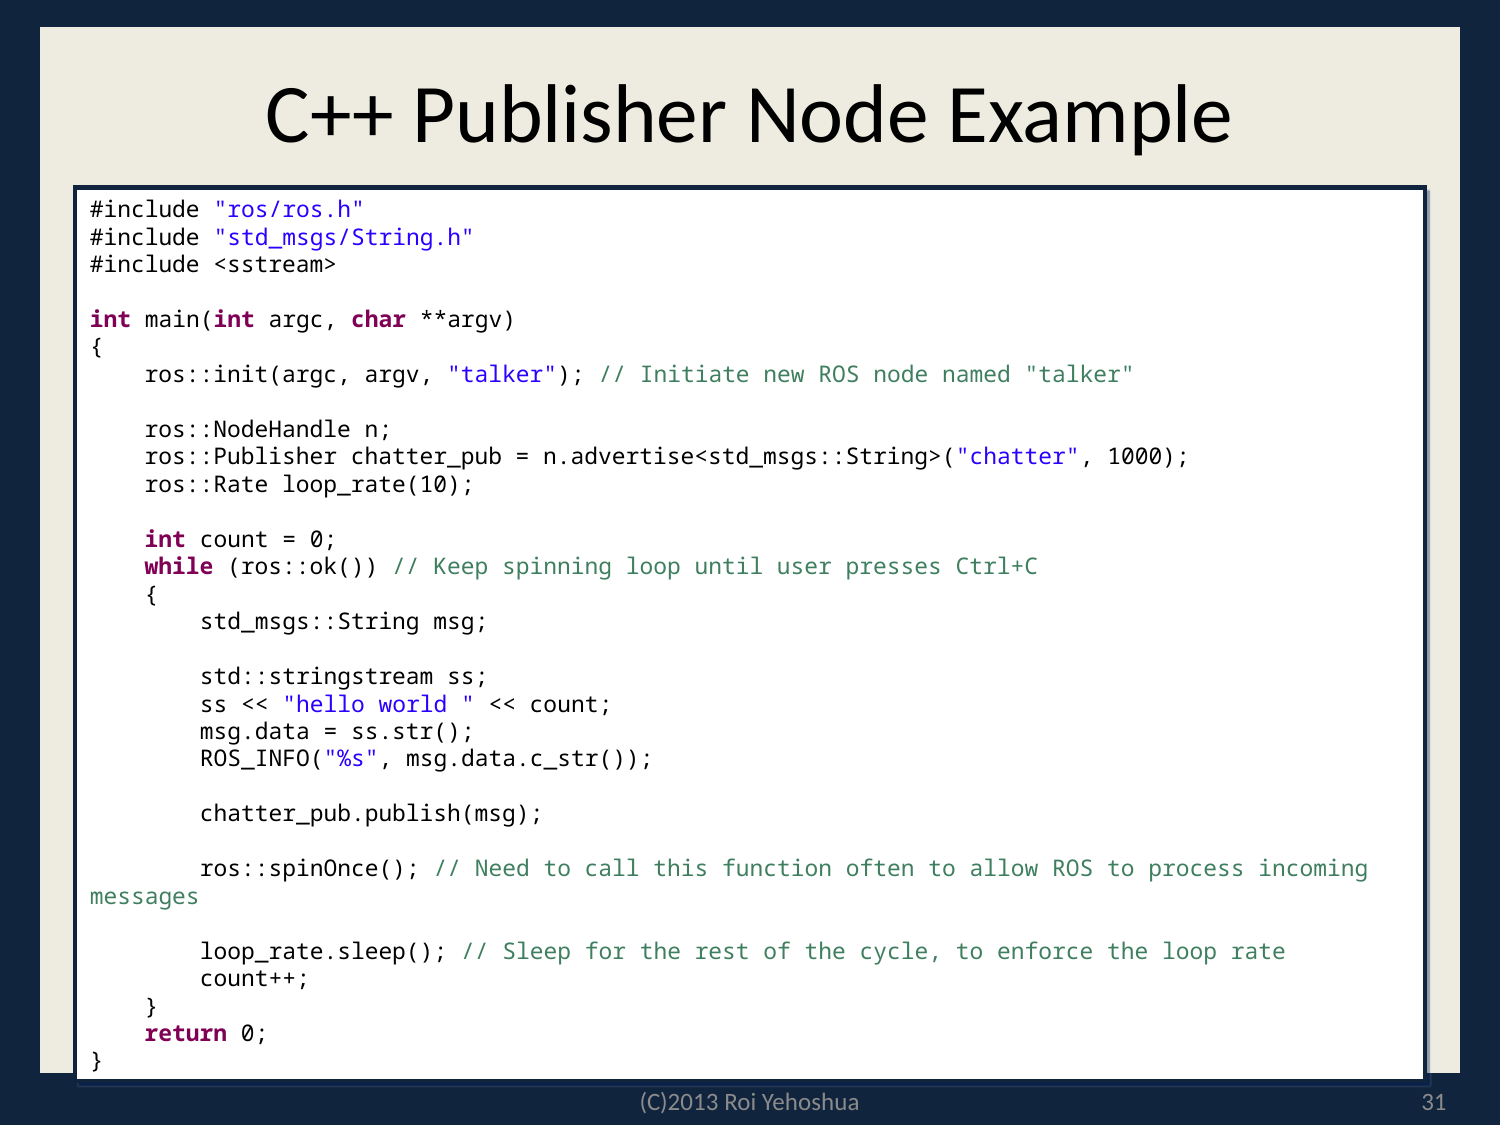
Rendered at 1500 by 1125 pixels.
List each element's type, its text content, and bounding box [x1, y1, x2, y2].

title C++ Publisher Node Example [37, 31, 1463, 188]
text_box #include "ros/ros.h" #include "std_msgs/String.h" #include <sstream> int main(int argc, char **argv) { ros::init(argc, argv, "talker"); // Initiate new ROS node named "talker" ros::NodeHandle n; ros::Publisher chatter_pub = n.advertise<std_msgs::String>("chatter", 1000); ros::Rate loop_rate(10); int count = 0; while (ros::ok()) // Keep spinning loop until user presses Ctrl+C { std_msgs::String msg; std::stringstream ss; ss << "hello world " << count; msg.data = ss.str(); ROS_INFO("%s", msg.data.c_str()); chatter_pub.publish(msg); ros::spinOnce(); // Need to call this function often to allow ROS to process incoming messages loop_rate.sleep(); // Sleep for the rest of the cycle, to enforce the loop rate count++; } return 0; } [74, 187, 1425, 1082]
footer (C)2013 Roi Yehoshua [512, 1074, 988, 1125]
slide_number <number> [1111, 1074, 1462, 1125]
